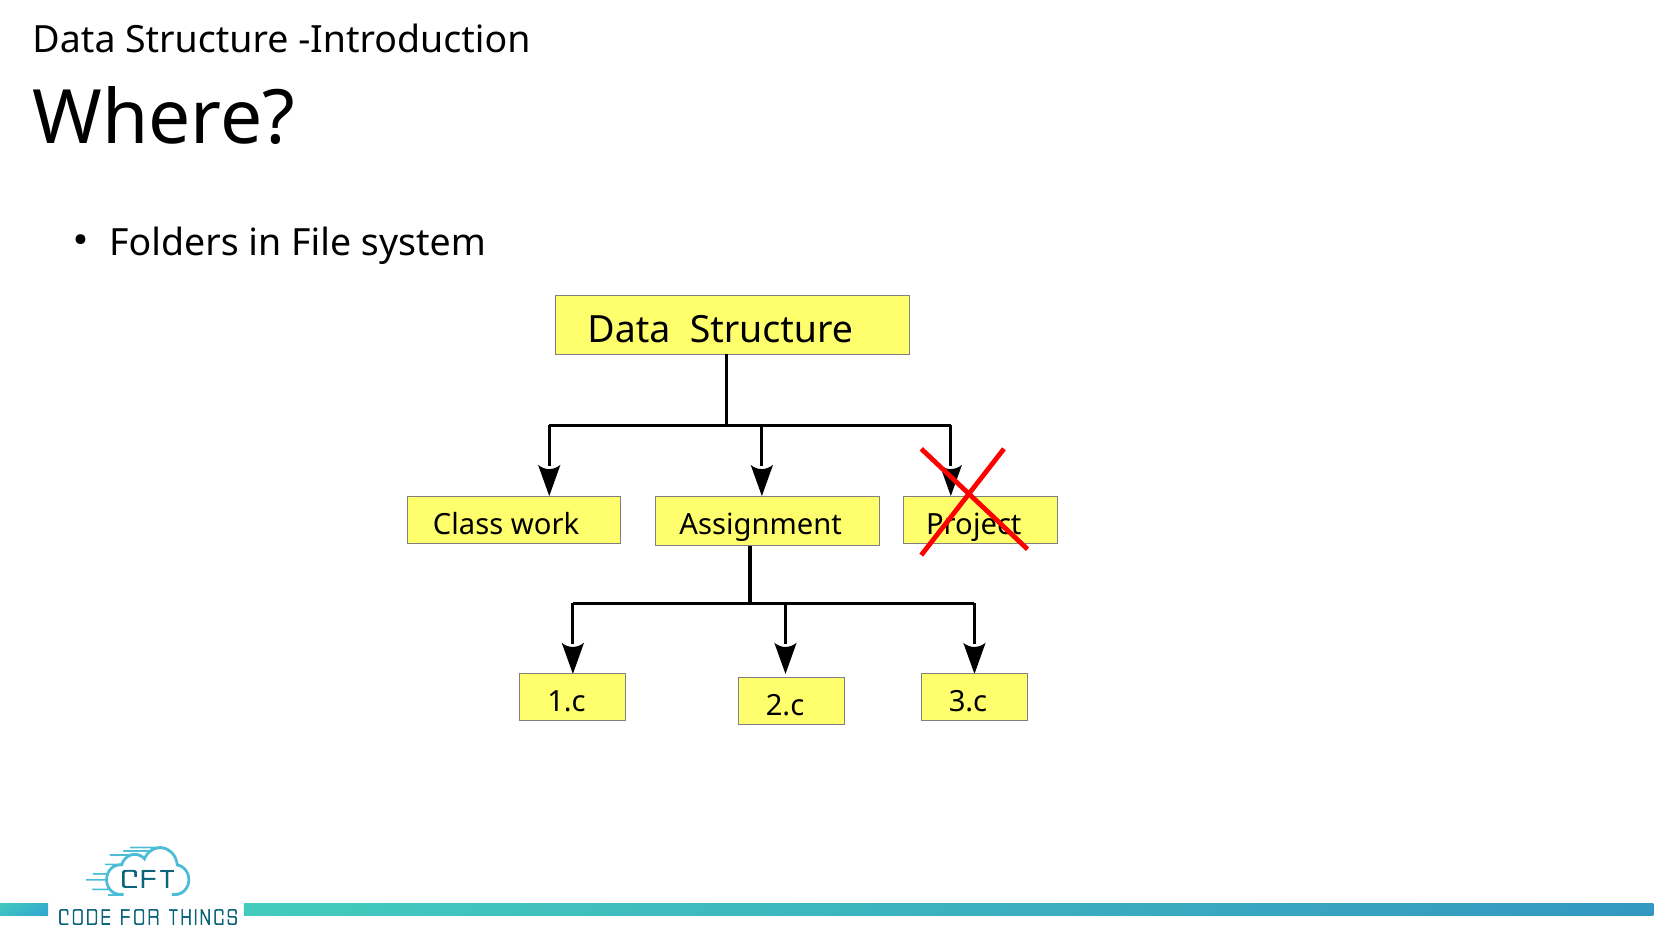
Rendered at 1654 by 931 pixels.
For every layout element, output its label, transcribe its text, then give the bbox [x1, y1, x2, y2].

text_box 2.c [743, 677, 843, 727]
picture [59, 846, 237, 925]
text_box Class work [418, 496, 617, 546]
text_box [407, 496, 418, 544]
text_box Project [976, 496, 1055, 546]
text_box [555, 295, 725, 355]
text_box 1.c [525, 673, 625, 723]
title Data Structure -Introduction Where? [32, 12, 1184, 166]
text_box [875, 496, 880, 546]
text_box [655, 496, 664, 546]
text_box 3.c [926, 673, 1026, 723]
text_box [617, 496, 621, 544]
text_box [728, 295, 910, 355]
text_box Assignment [664, 496, 875, 546]
text_box Project [911, 496, 963, 546]
text_box [519, 673, 525, 721]
text_box Data Structure [572, 295, 904, 354]
text_box Folders in File system [59, 207, 544, 267]
text_box Project [933, 499, 1019, 546]
text_box [738, 677, 743, 725]
text_box [903, 496, 911, 544]
text_box [921, 673, 926, 721]
